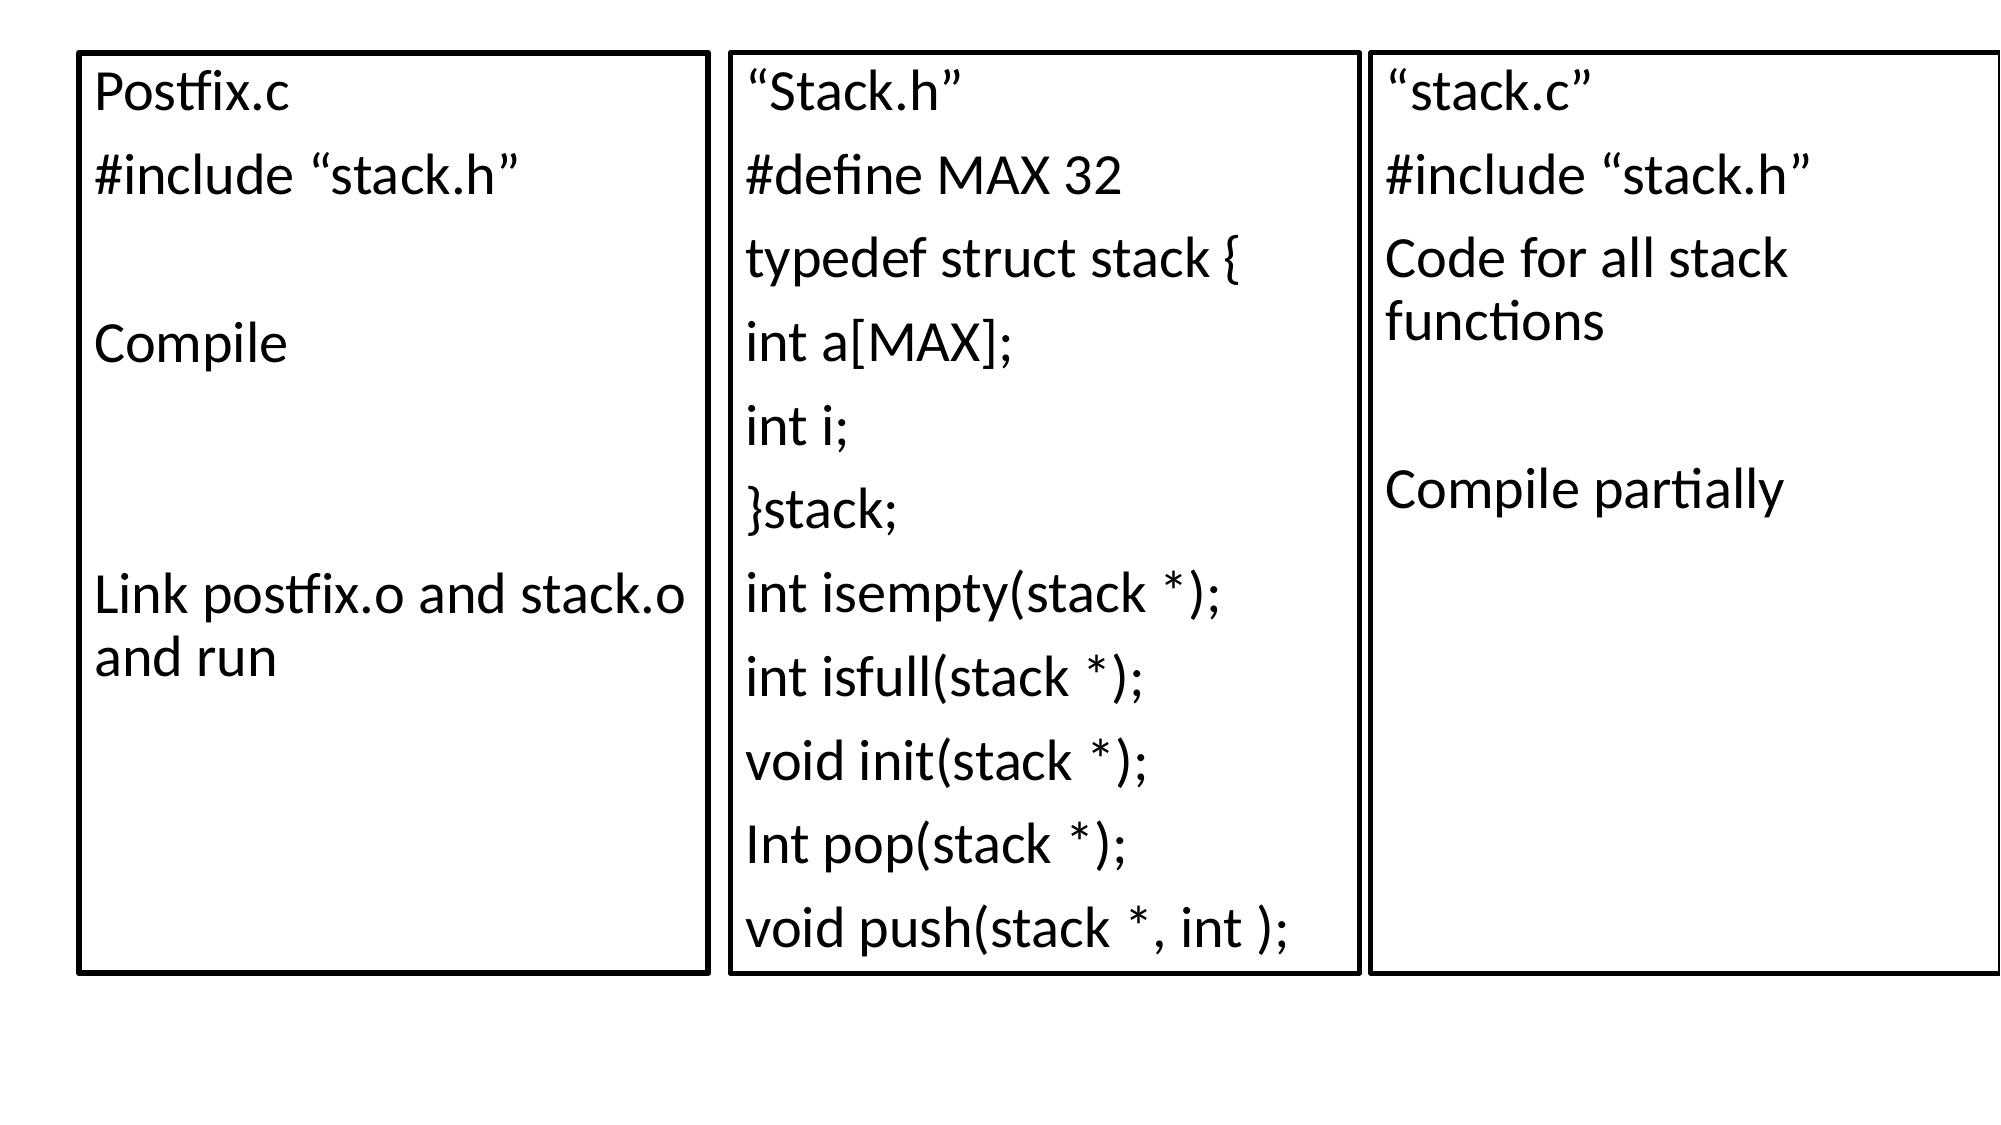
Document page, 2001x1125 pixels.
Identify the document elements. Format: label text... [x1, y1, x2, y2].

text_box “Stack.h” #define MAX 32 typedef struct stack { int a[MAX]; int i; }stack; int isempty(stack *); int isfull(stack *); void init(stack *); Int pop(stack *); void push(stack *, int ); [730, 52, 1360, 974]
text_box “stack.c” #include “stack.h” Code for all stack functions Compile partially [1370, 52, 2000, 974]
list Postfix.c #include “stack.h” Compile Link postfix.o and stack.o and run [79, 52, 709, 974]
